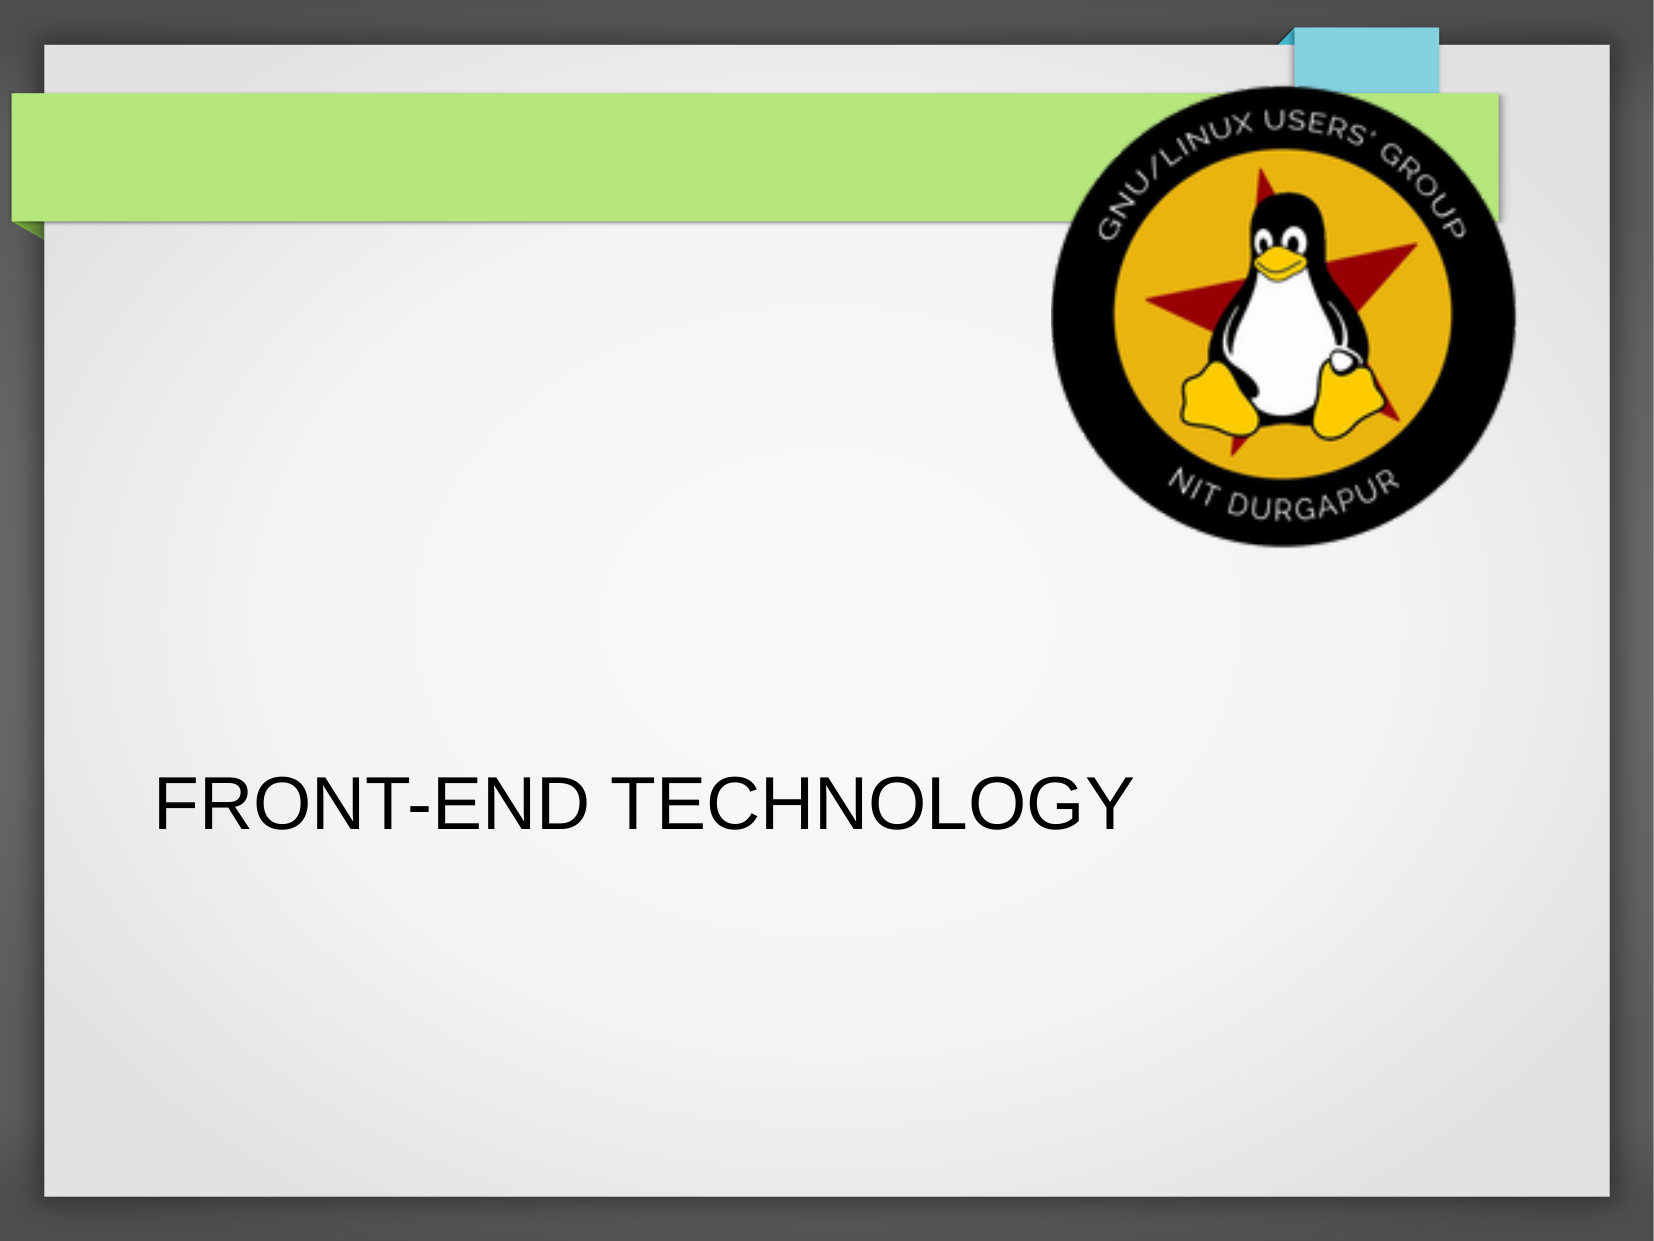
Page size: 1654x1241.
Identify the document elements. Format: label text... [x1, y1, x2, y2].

title FRONT-END TECHNOLOGY [153, 744, 1335, 863]
picture [0, 0, 1654, 1241]
